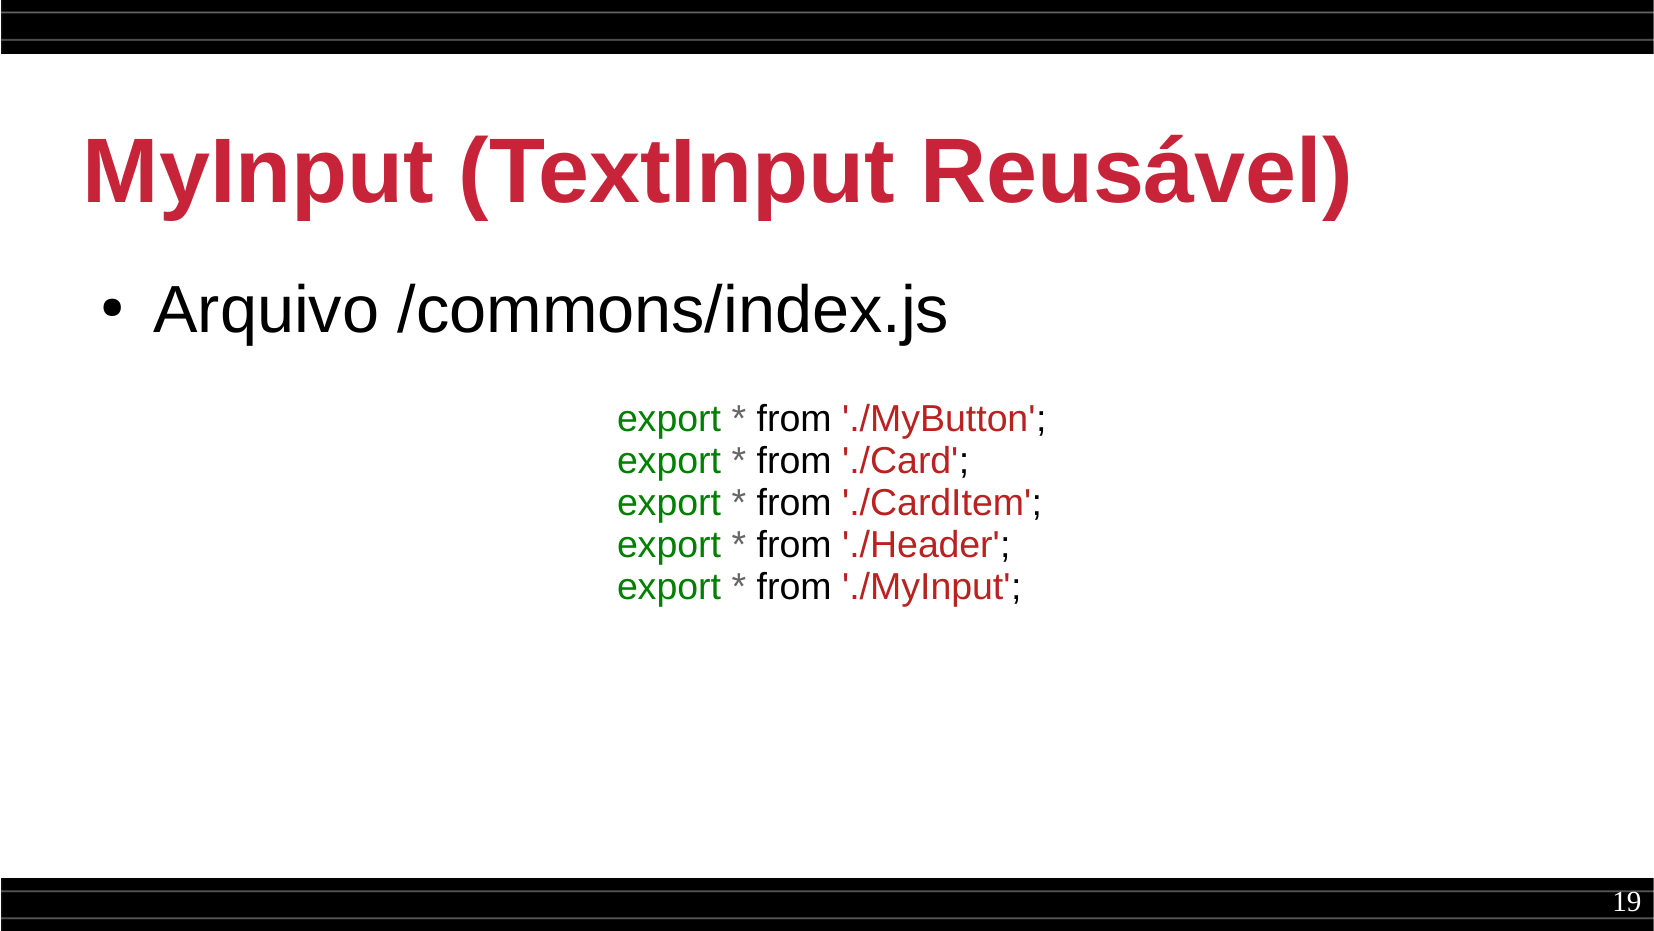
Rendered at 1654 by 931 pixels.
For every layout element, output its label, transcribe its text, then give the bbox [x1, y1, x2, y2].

picture [1, 0, 1654, 54]
title MyInput (TextInput Reusável) [82, 92, 1571, 249]
picture [1, 878, 1654, 931]
list Arquivo /commons/index.js [82, 271, 1571, 758]
text_box export * from './MyButton'; export * from './Card'; export * from './CardItem'; export * from './Header'; export * from './MyInput'; [602, 389, 1146, 615]
